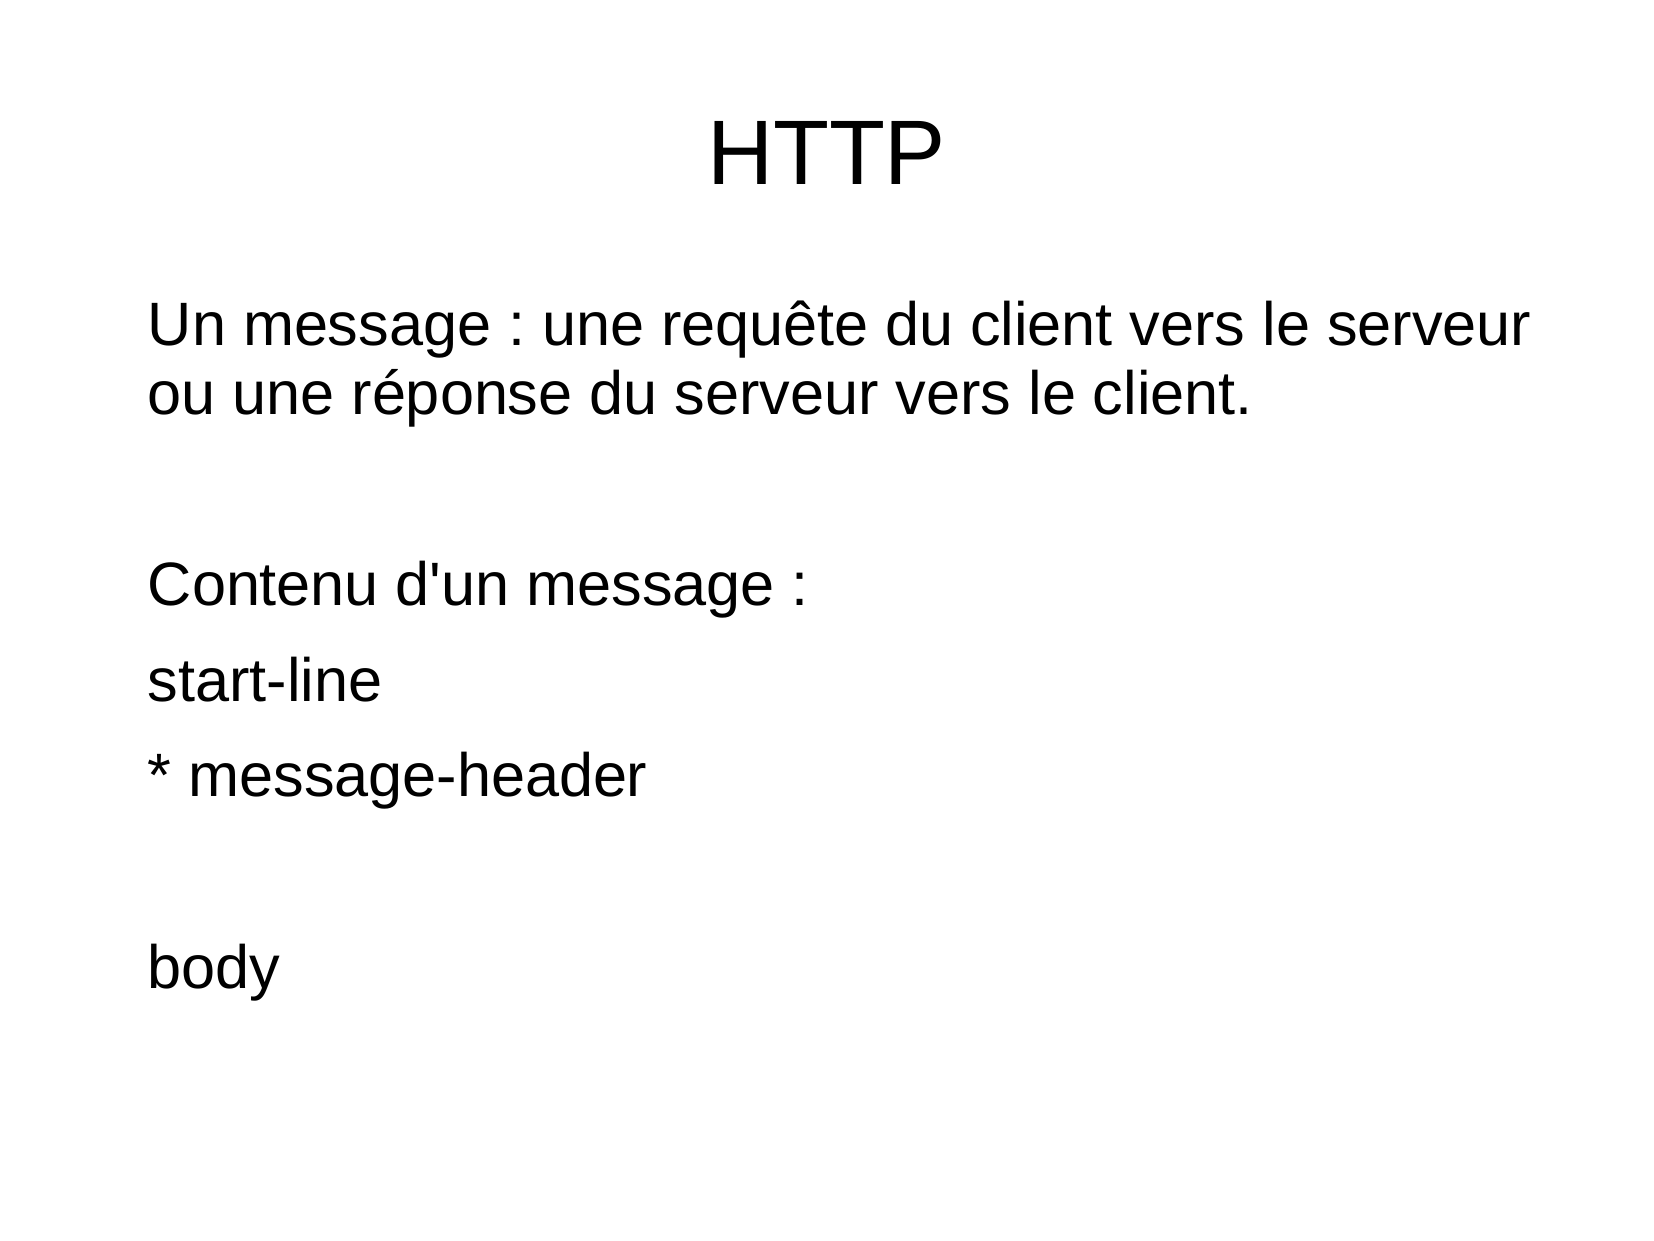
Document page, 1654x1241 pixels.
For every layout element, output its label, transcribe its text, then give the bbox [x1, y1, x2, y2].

title HTTP [82, 49, 1571, 257]
list Un message : une requête du client vers le serveur ou une réponse du serveur vers le client. Contenu d'un message : start-line * message-header body [82, 290, 1538, 1010]
